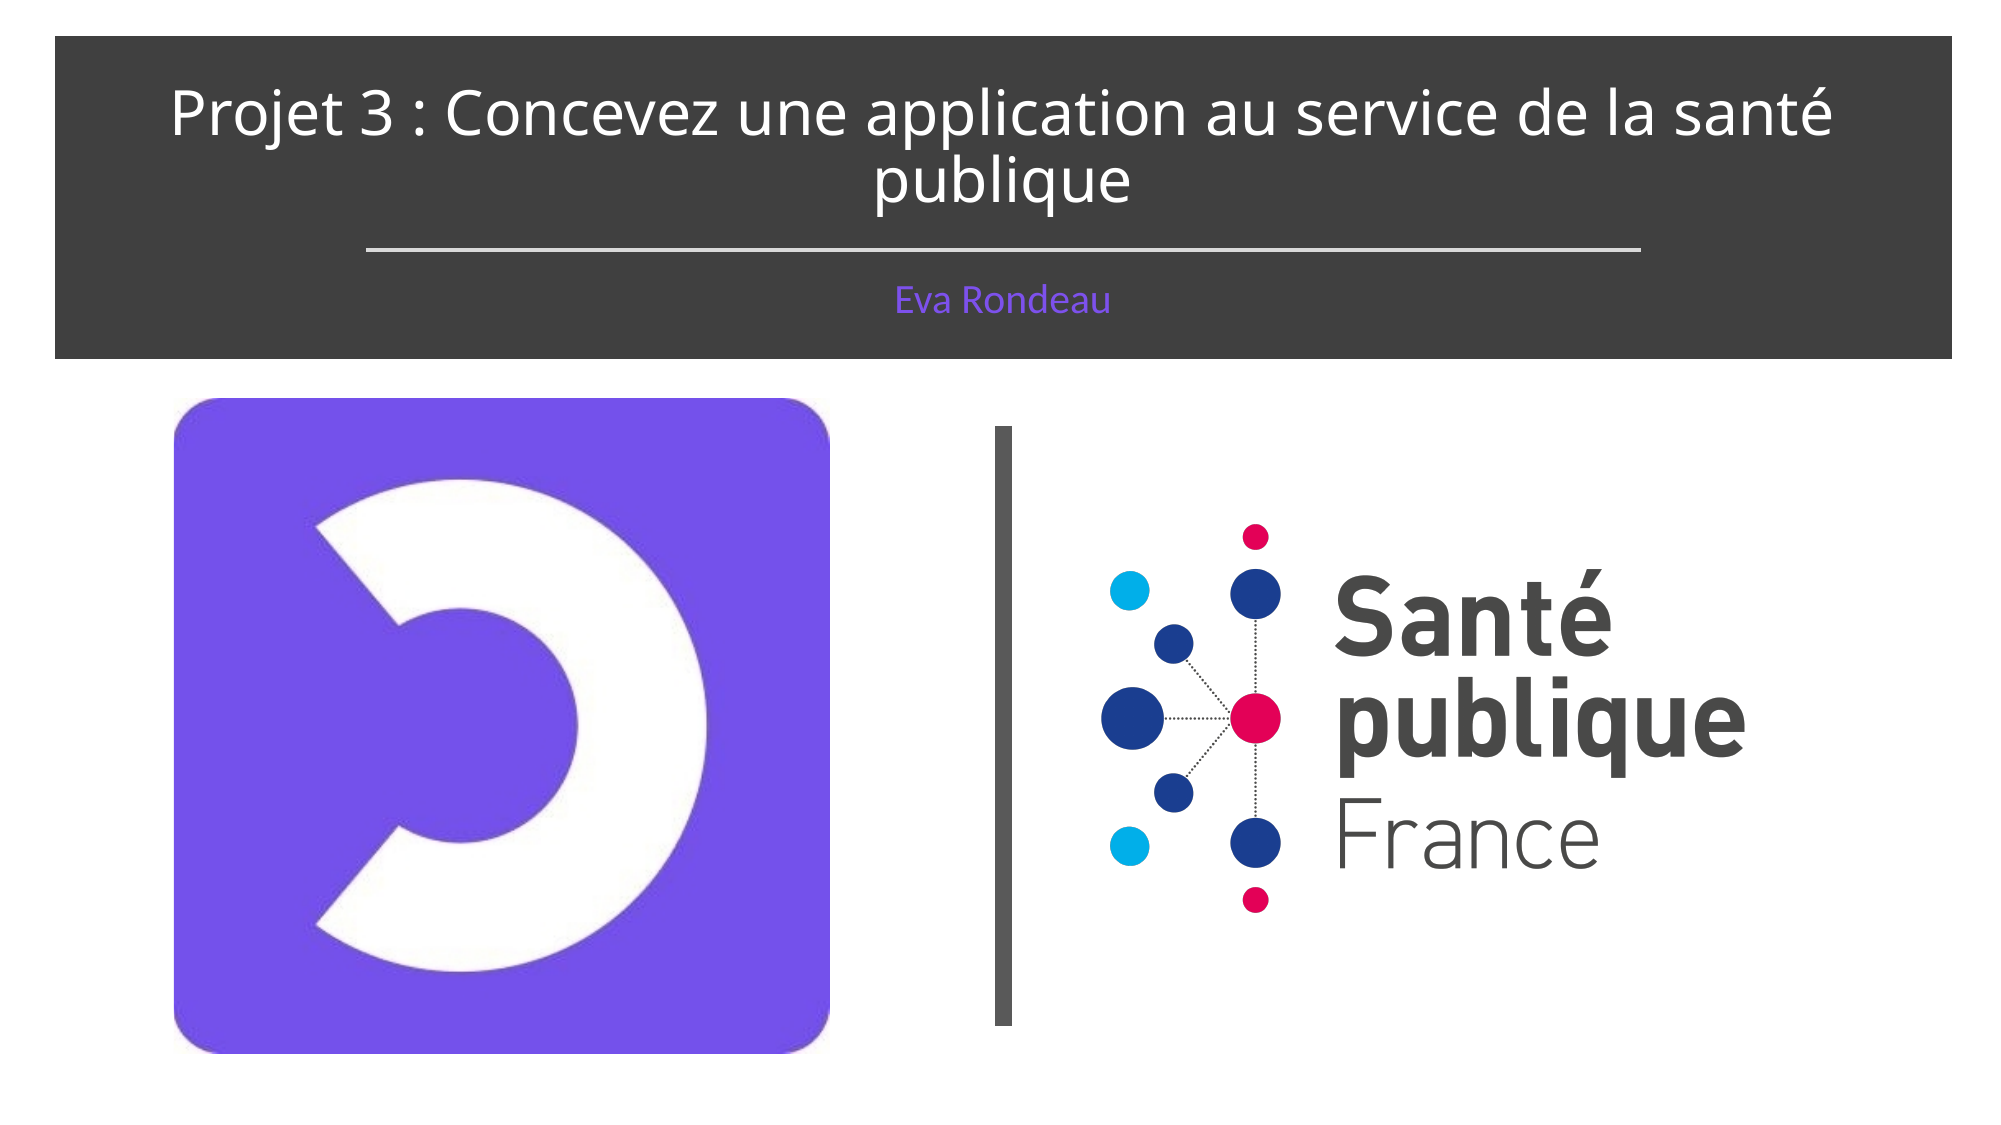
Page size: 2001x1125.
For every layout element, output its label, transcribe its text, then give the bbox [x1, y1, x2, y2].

title Projet 3 : Concevez une application au service de la santé publique [89, 71, 1918, 224]
picture [1090, 398, 1919, 1054]
picture [173, 398, 830, 1054]
text_box [65, 46, 1942, 349]
subtitle Eva Rondeau [253, 269, 1754, 339]
